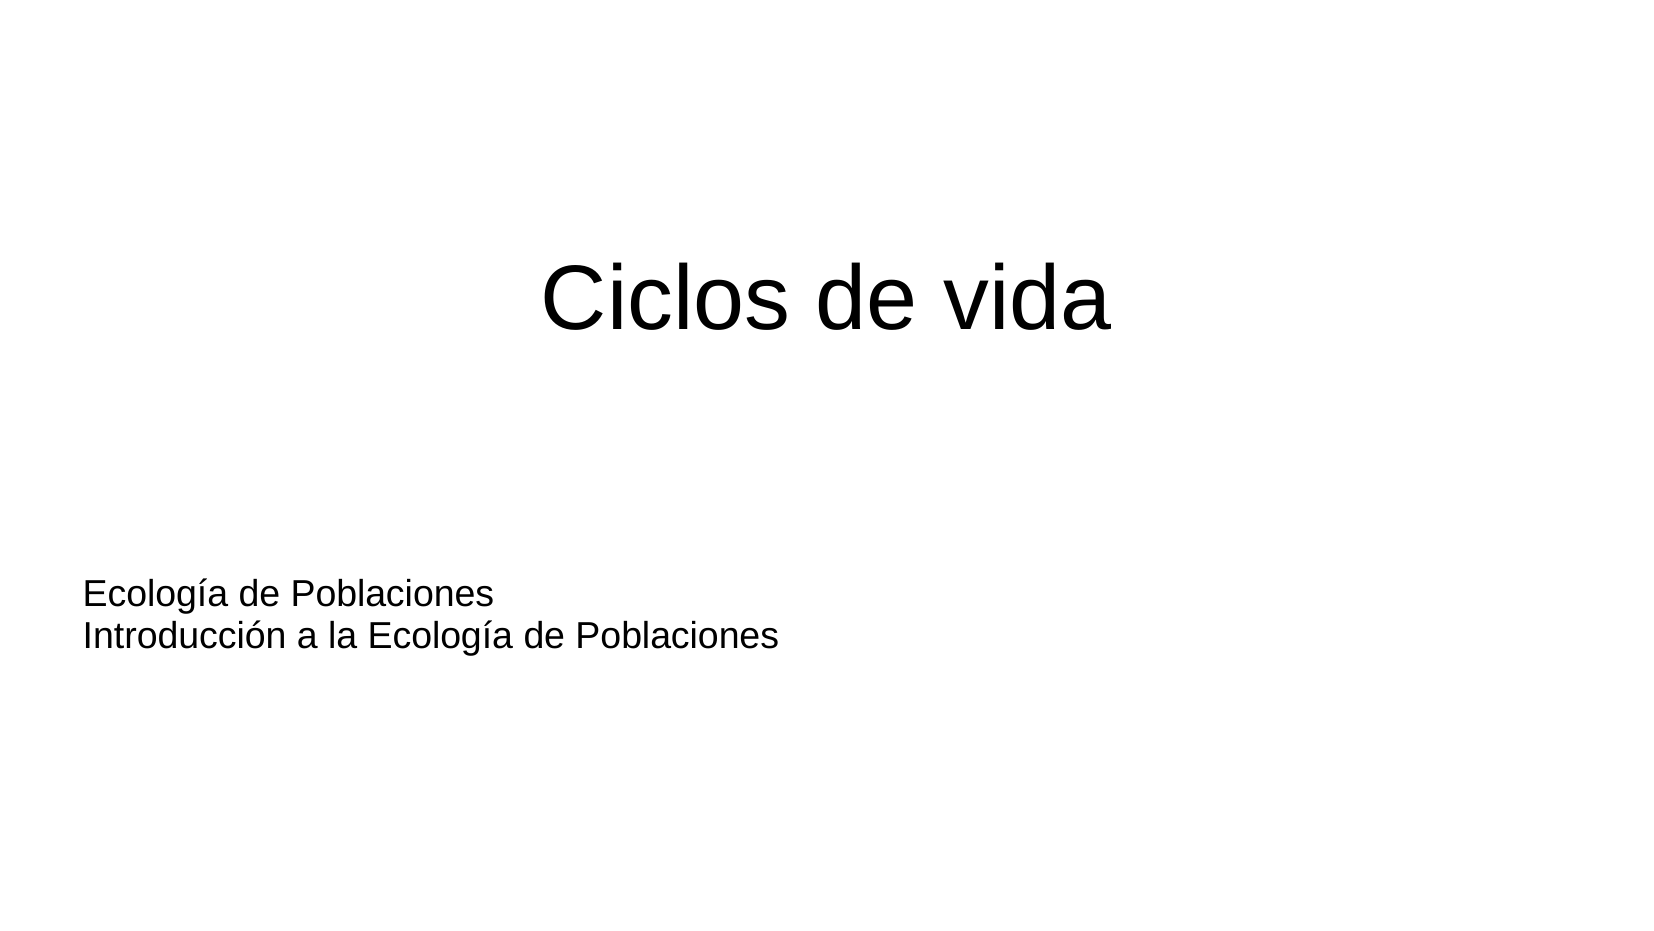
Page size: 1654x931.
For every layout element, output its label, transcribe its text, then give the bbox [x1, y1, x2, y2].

title Ciclos de vida [82, 220, 1571, 376]
subtitle Ecología de Poblaciones Introducción a la Ecología de Poblaciones [82, 472, 1571, 758]
